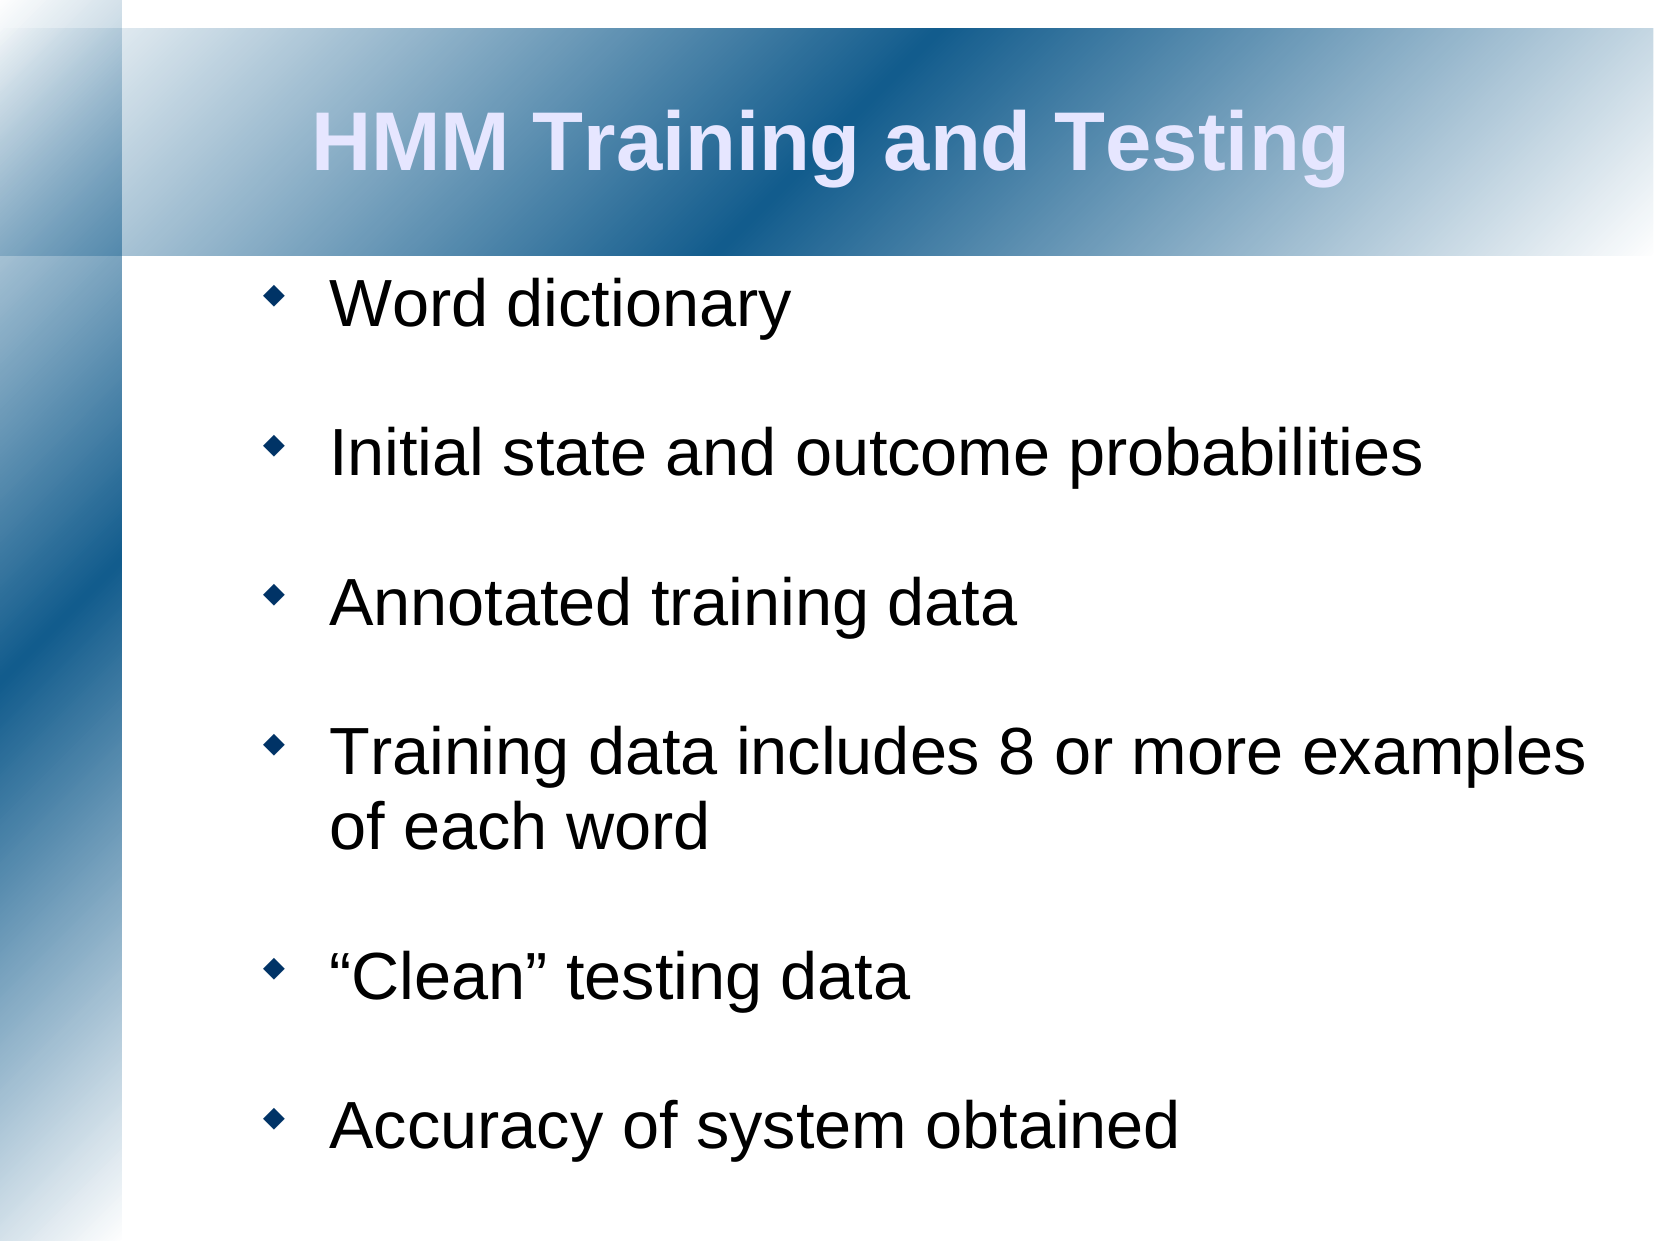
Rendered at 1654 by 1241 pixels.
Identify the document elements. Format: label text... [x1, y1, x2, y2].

list Word dictionary Initial state and outcome probabilities Annotated training data Training data includes 8 or more examples of each word “Clean” testing data Accuracy of system obtained [258, 265, 1633, 1207]
title HMM Training and Testing [125, 37, 1538, 246]
